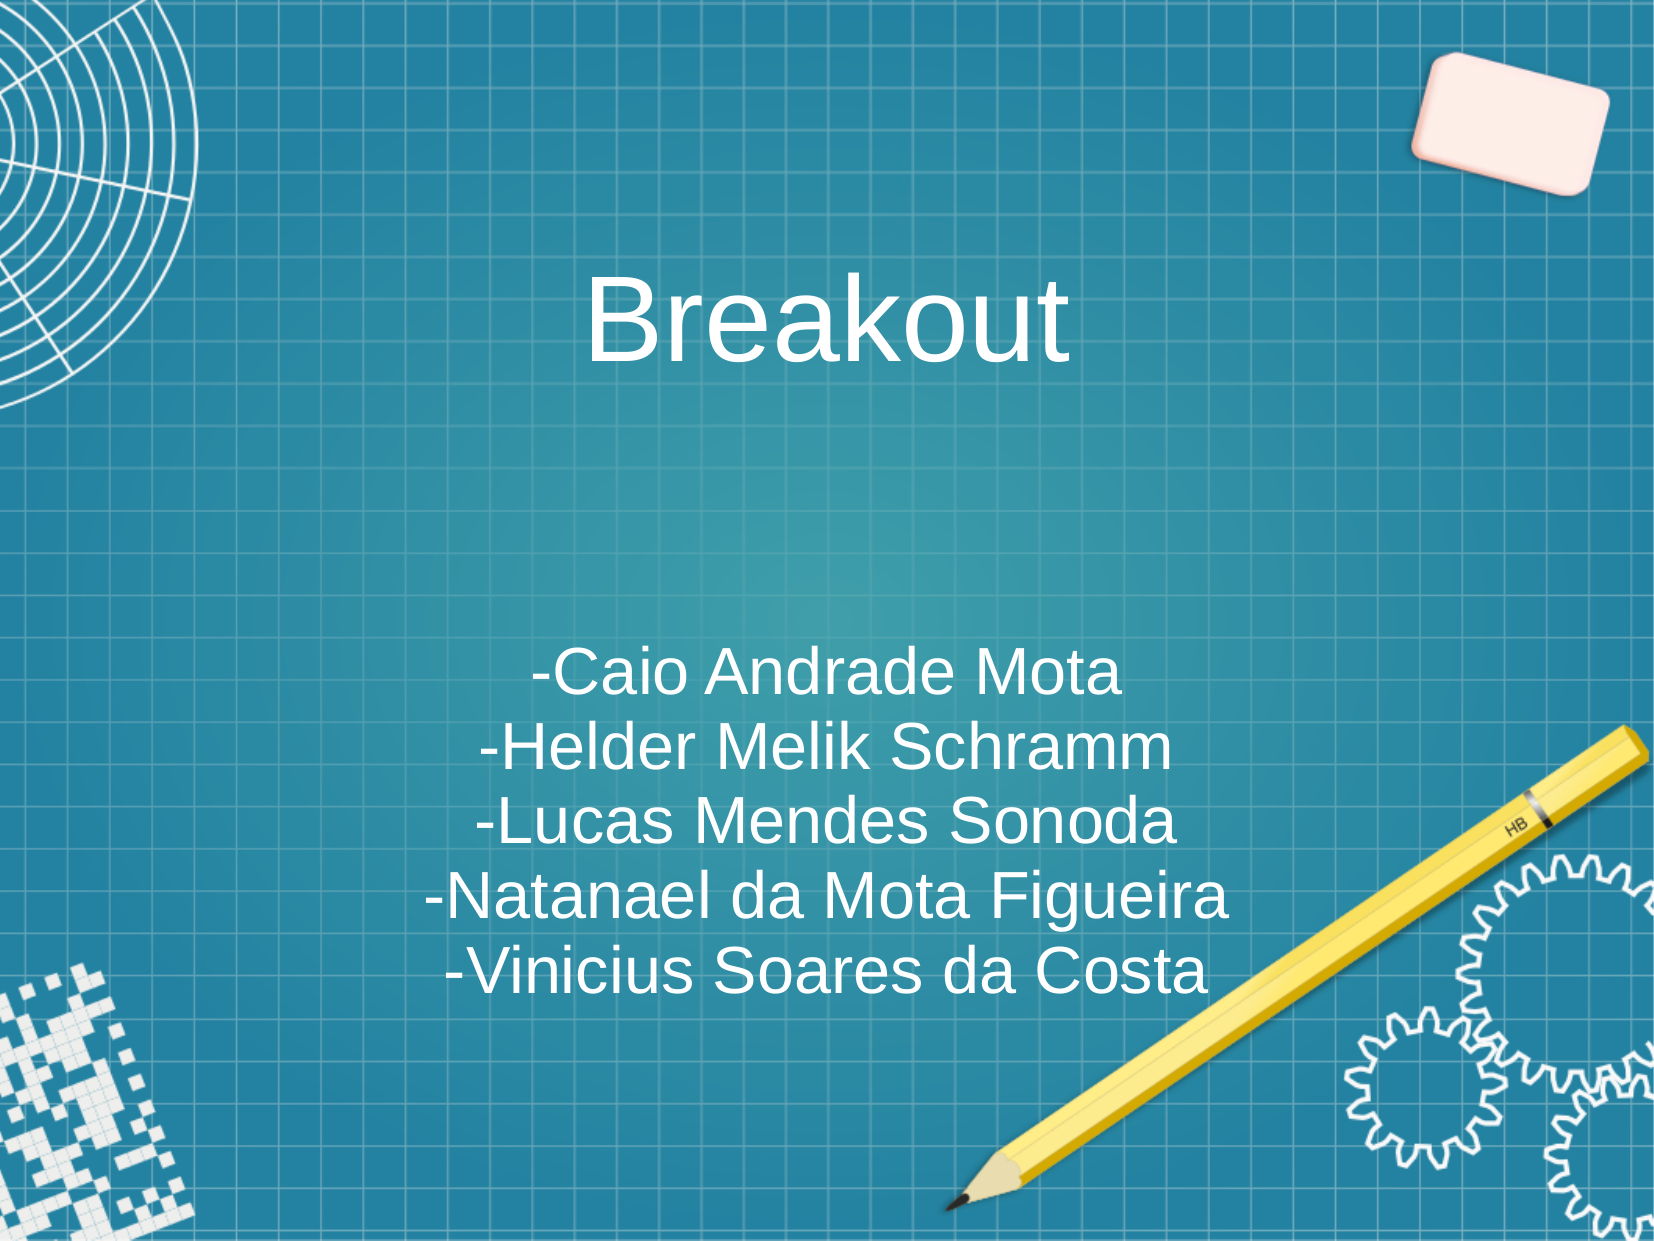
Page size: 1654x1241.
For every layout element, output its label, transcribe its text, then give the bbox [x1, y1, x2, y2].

title Breakout [82, 177, 1571, 461]
subtitle -Caio Andrade Mota -Helder Melik Schramm -Lucas Mendes Sonoda -Natanael da Mota Figueira -Vinicius Soares da Costa [82, 519, 1571, 1123]
picture [0, 0, 1654, 1241]
